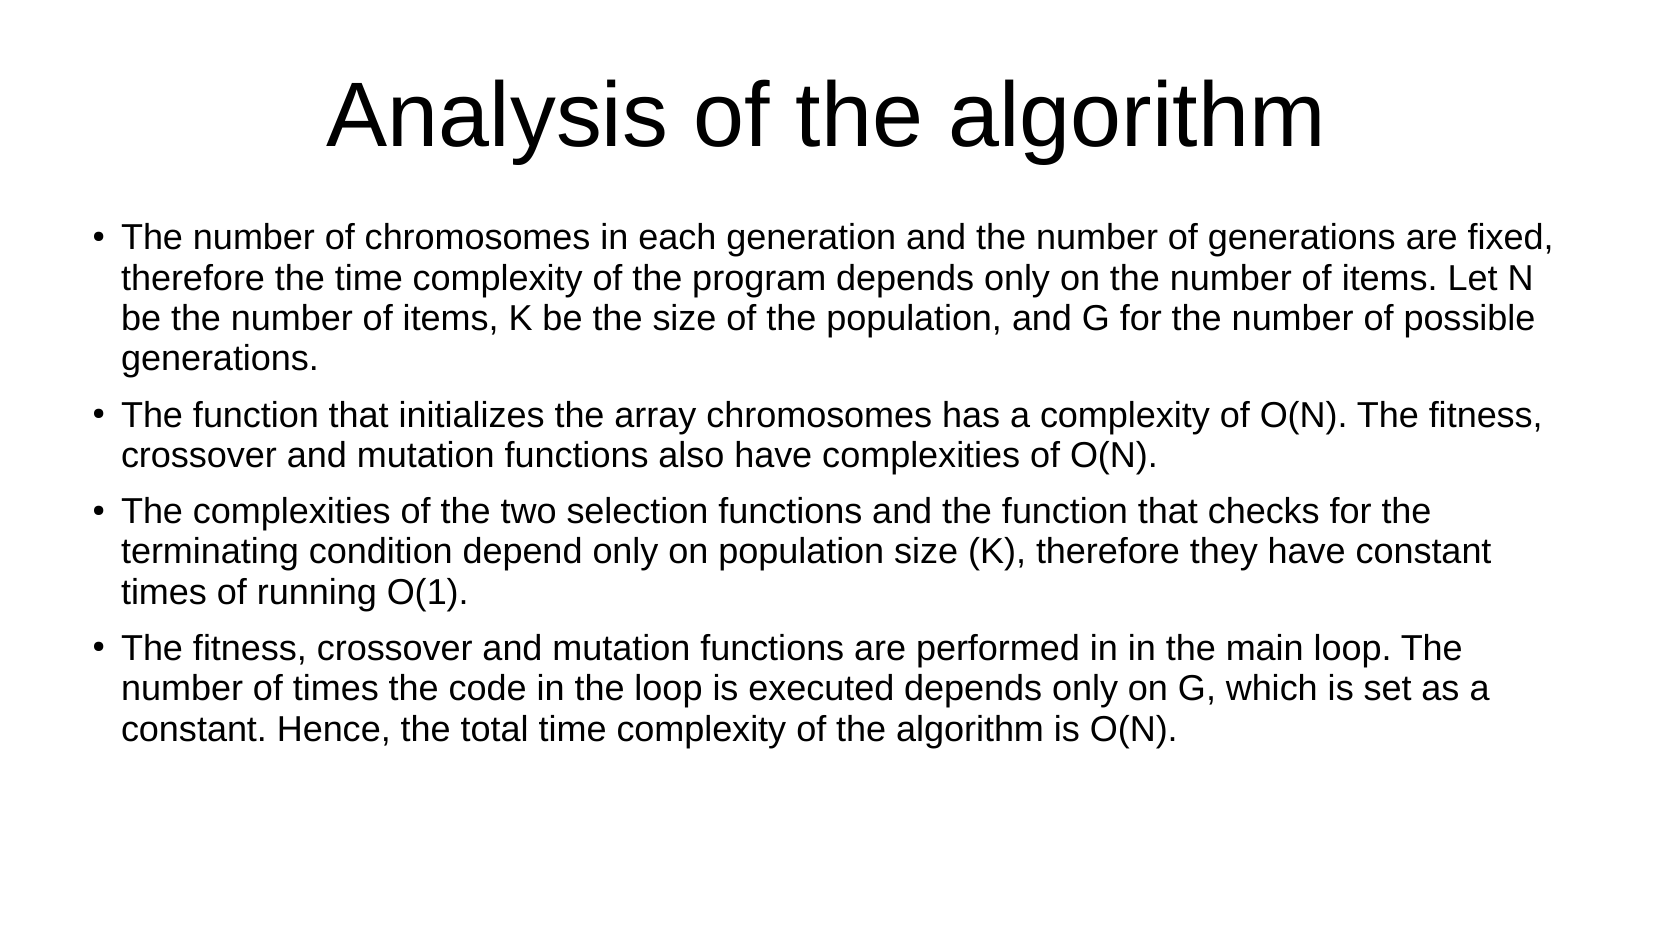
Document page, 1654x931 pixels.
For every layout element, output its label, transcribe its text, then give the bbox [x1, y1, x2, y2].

list The number of chromosomes in each generation and the number of generations are fixed, therefore the time complexity of the program depends only on the number of items. Let N be the number of items, K be the size of the population, and G for the number of possible generations. The function that initializes the array chromosomes has a complexity of O(N). The fitness, crossover and mutation functions also have complexities of O(N). The complexities of the two selection functions and the function that checks for the terminating condition depend only on population size (K), therefore they have constant times of running O(1). The fitness, crossover and mutation functions are performed in in the main loop. The number of times the code in the loop is executed depends only on G, which is set as a constant. Hence, the total time complexity of the algorithm is O(N). [82, 217, 1571, 758]
title Analysis of the algorithm [82, 37, 1571, 193]
